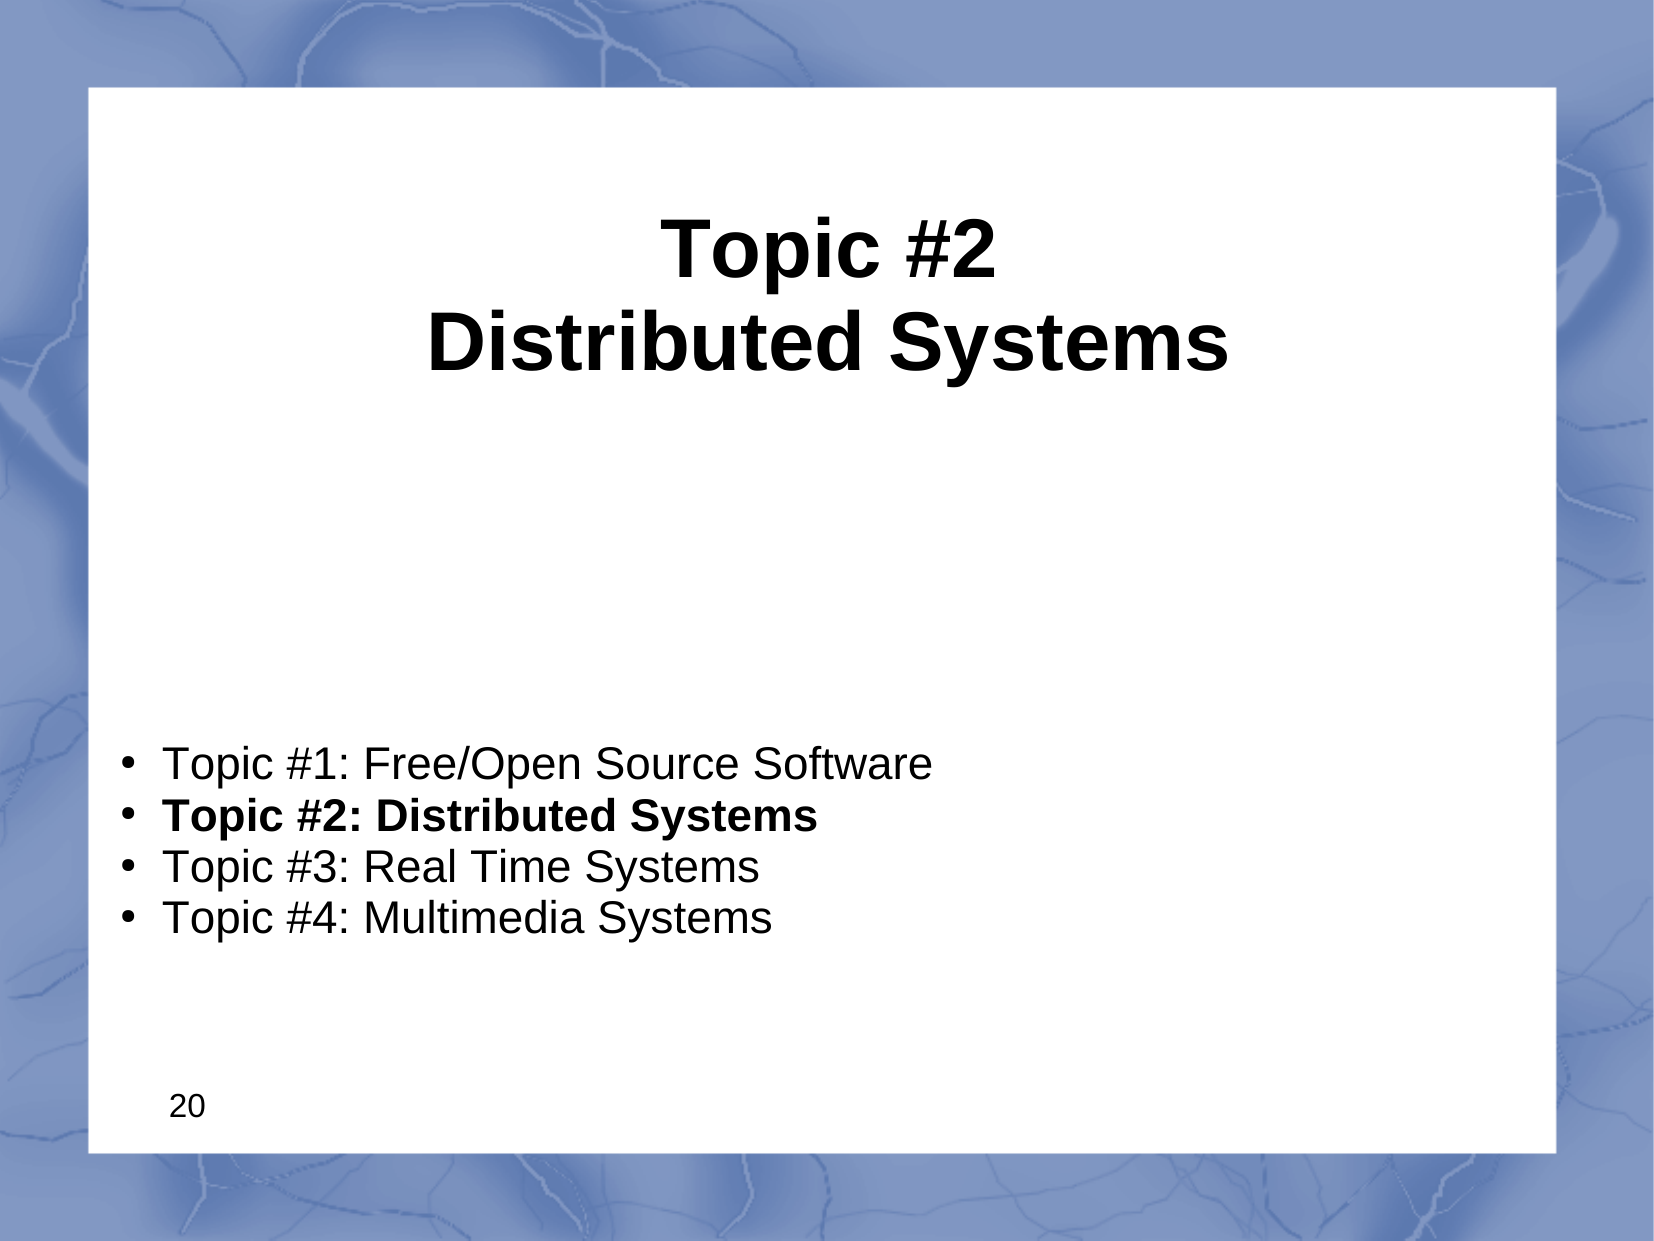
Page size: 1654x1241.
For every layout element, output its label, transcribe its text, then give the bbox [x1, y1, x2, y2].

subtitle Topic #2 Distributed Systems Topic #1: Free/Open Source Software Topic #2: Distributed Systems Topic #3: Real Time Systems Topic #4: Multimedia Systems [120, 95, 1538, 1051]
picture [0, 0, 1654, 1241]
